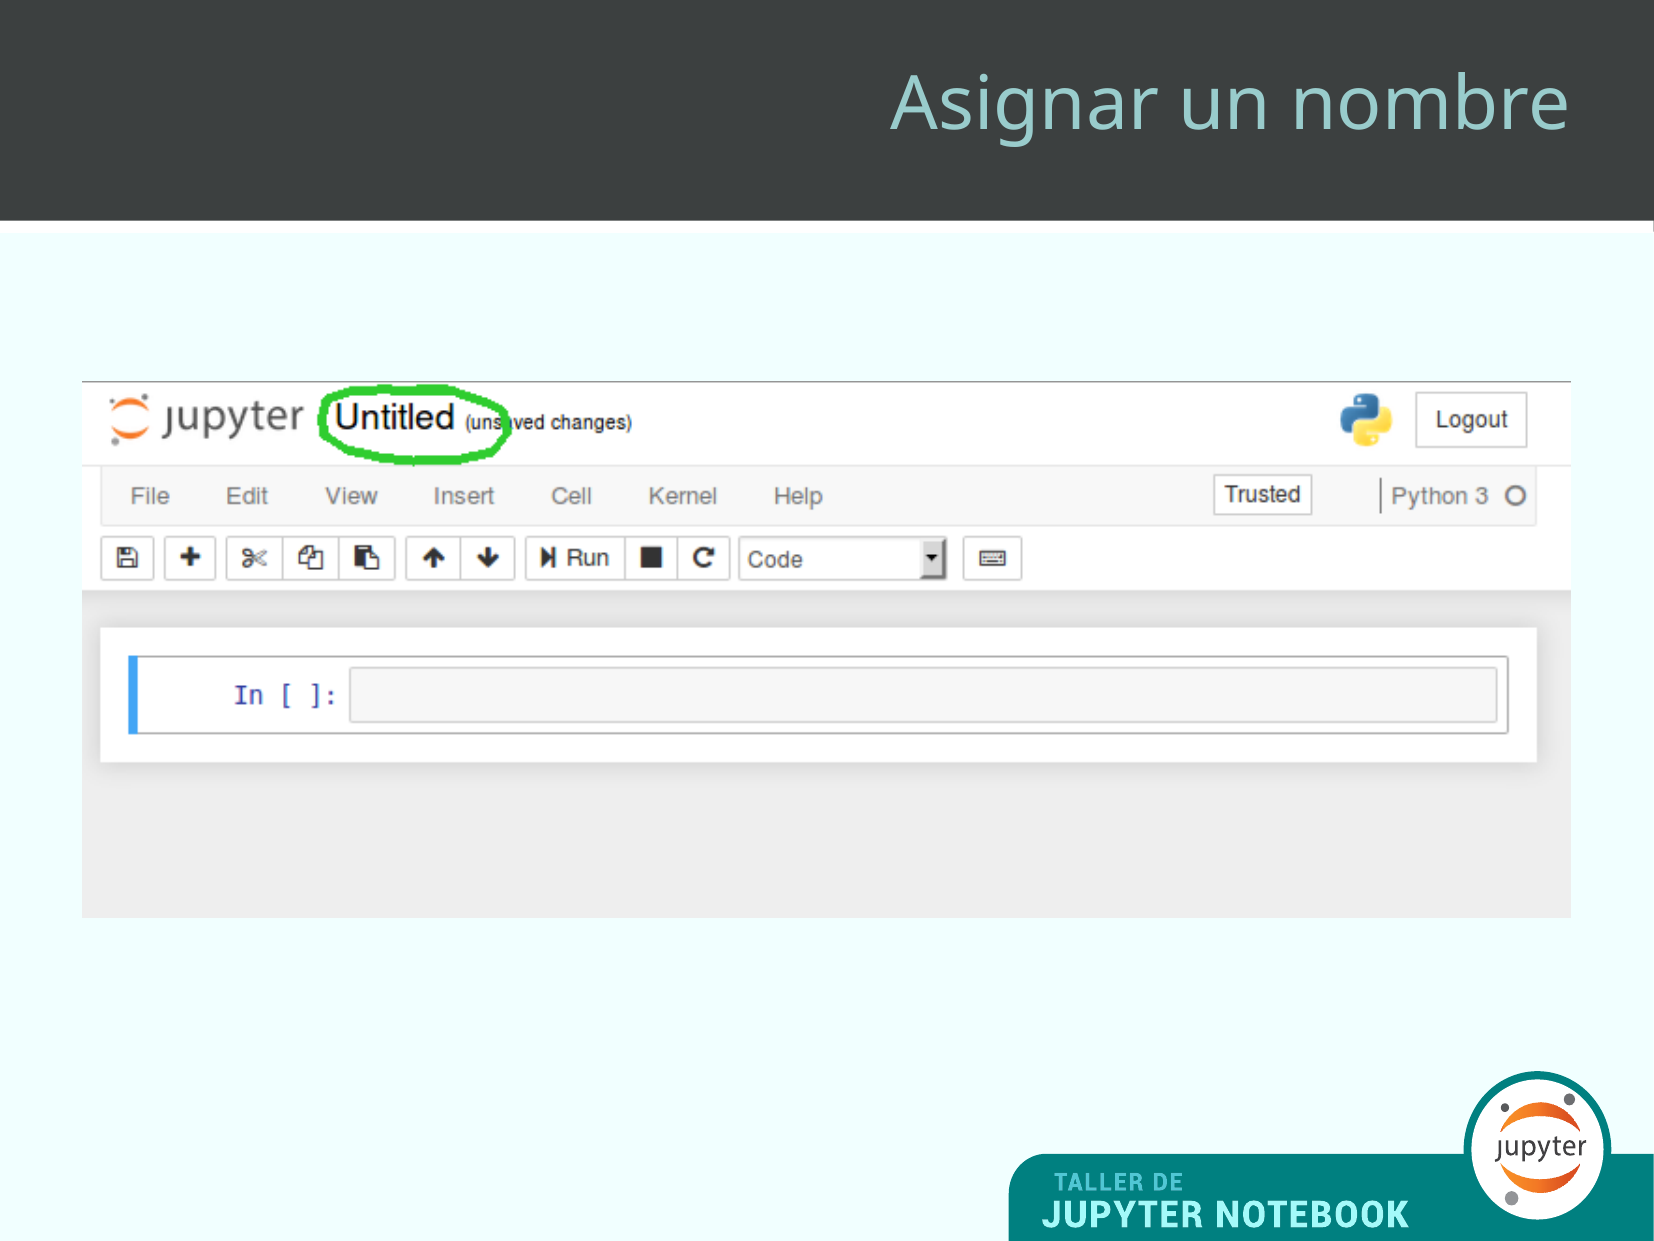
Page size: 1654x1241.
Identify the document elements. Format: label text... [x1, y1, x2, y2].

title Asignar un nombre [82, 49, 1571, 257]
picture [82, 381, 1571, 919]
